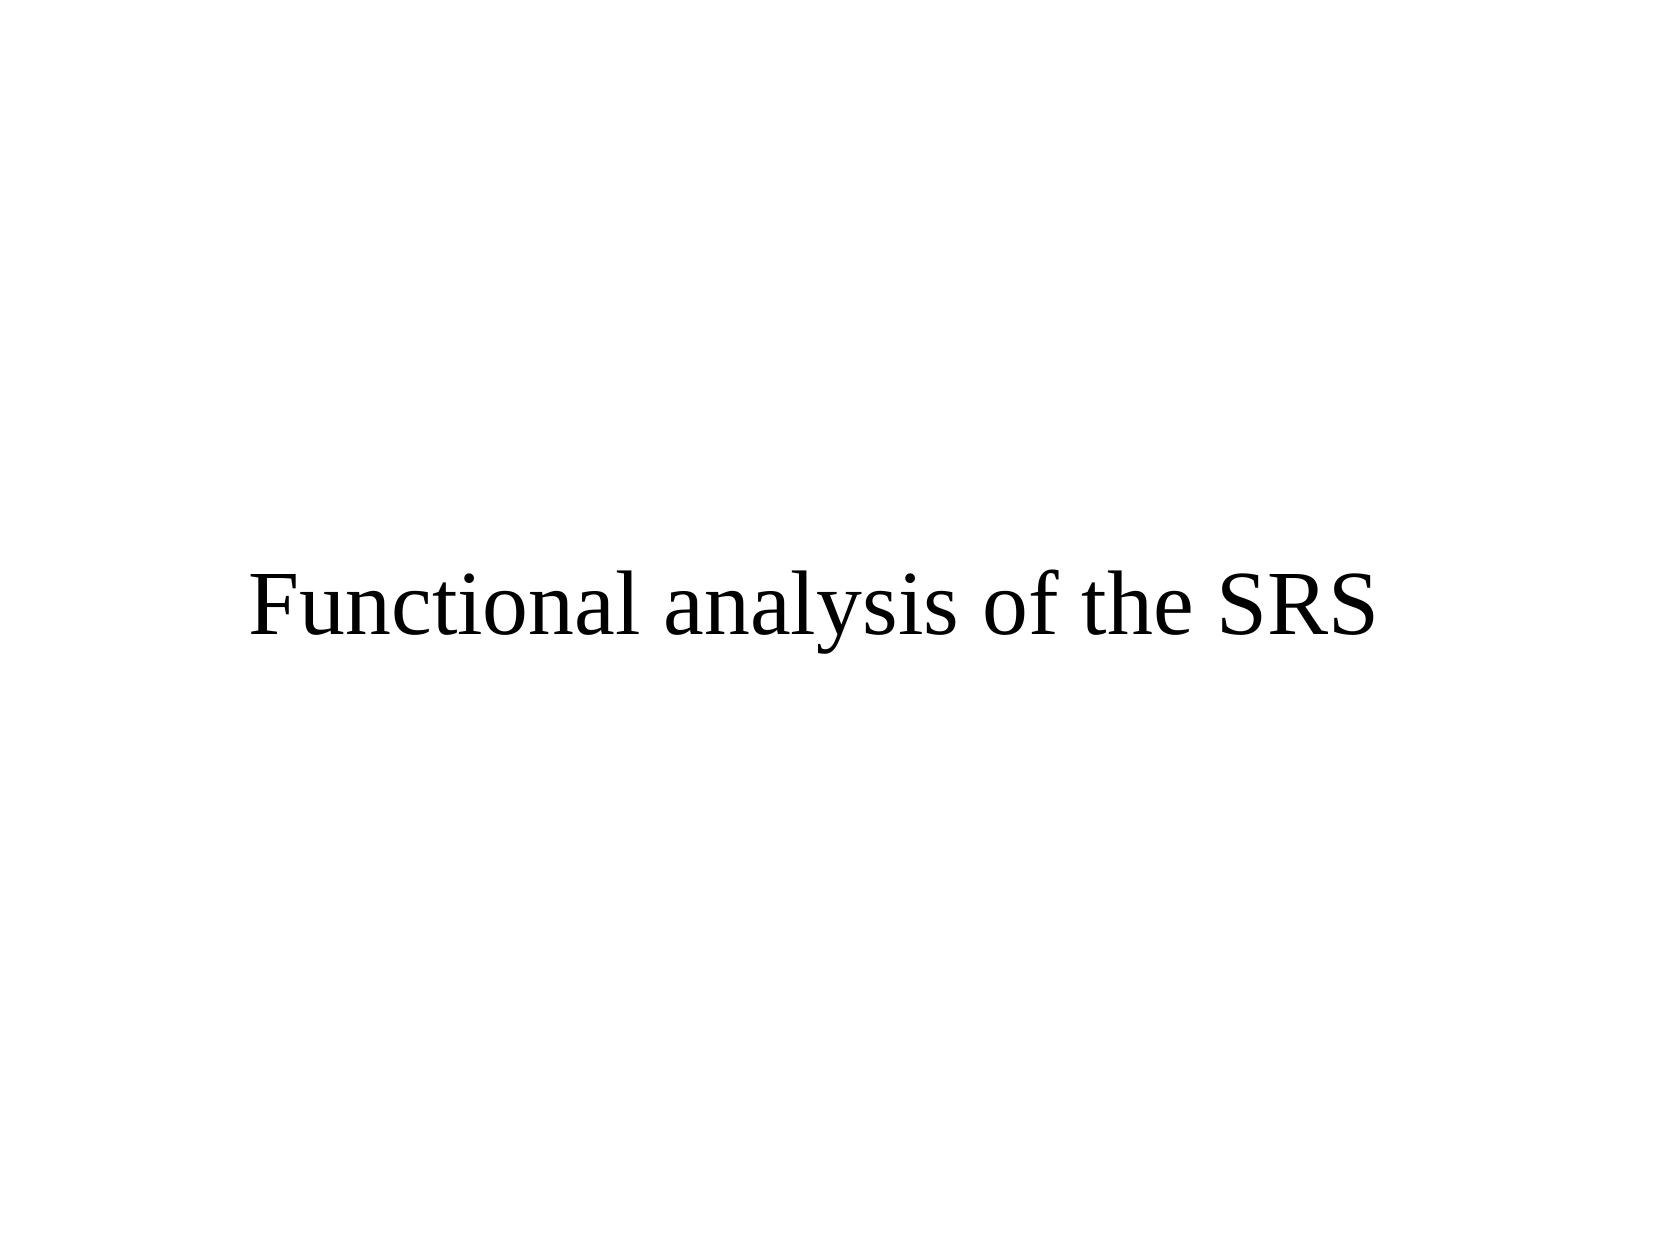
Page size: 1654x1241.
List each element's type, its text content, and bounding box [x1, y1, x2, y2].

title Functional analysis of the SRS [82, 545, 1571, 662]
